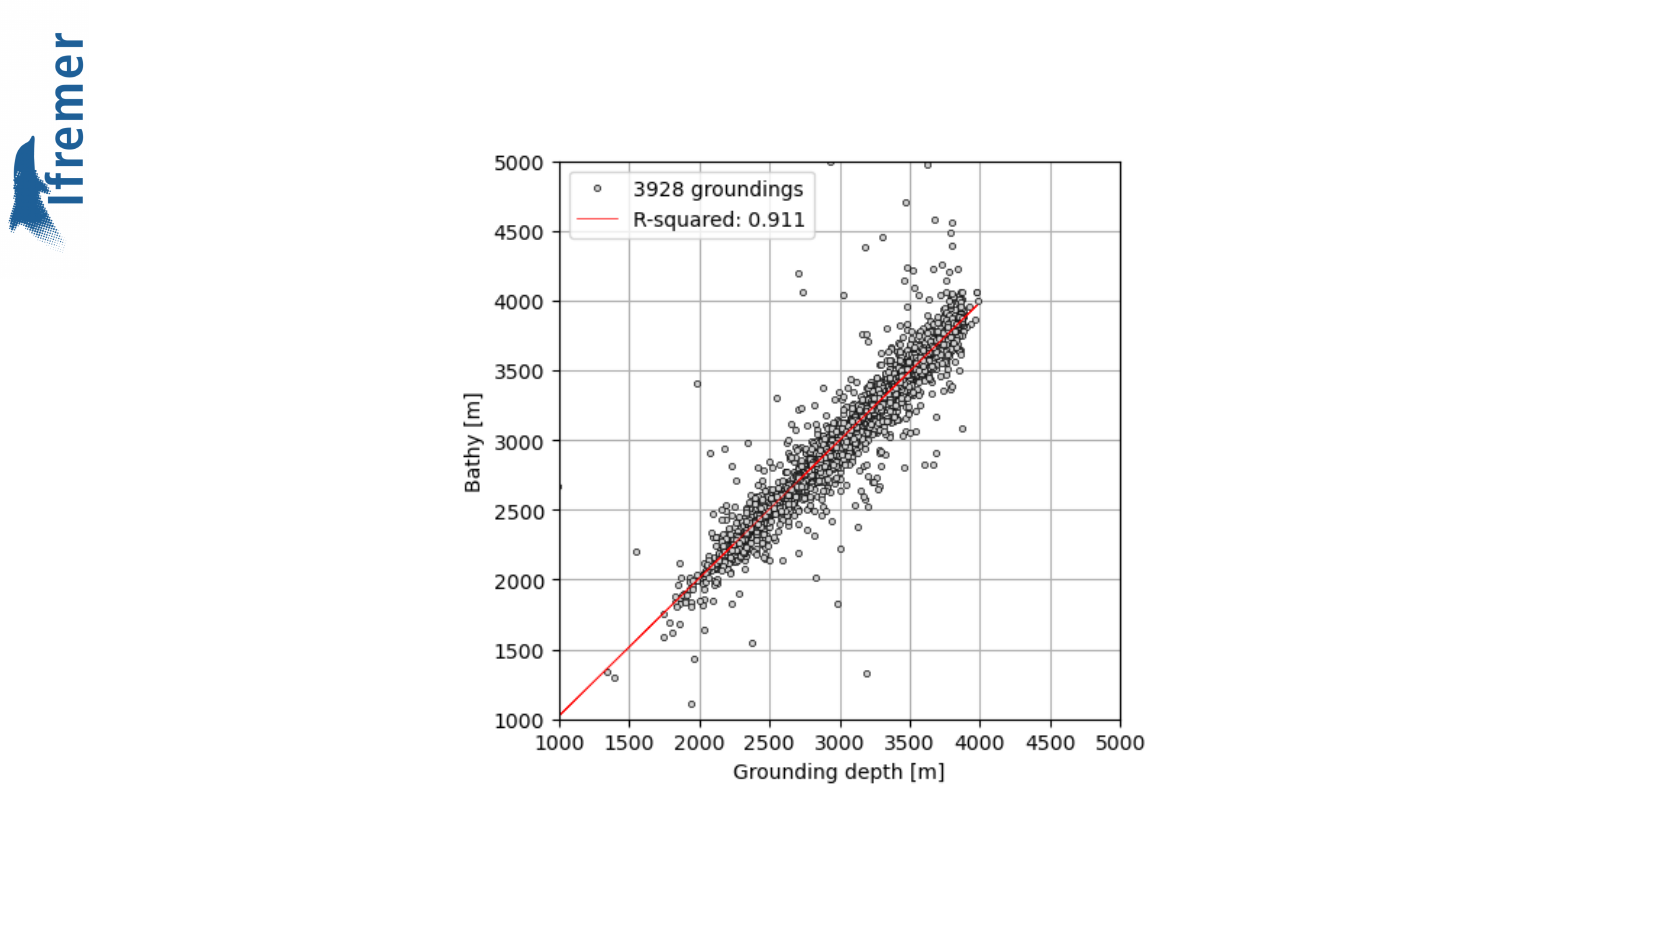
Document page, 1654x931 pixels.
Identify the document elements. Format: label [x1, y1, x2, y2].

picture [0, 0, 89, 279]
picture [442, 140, 1152, 798]
